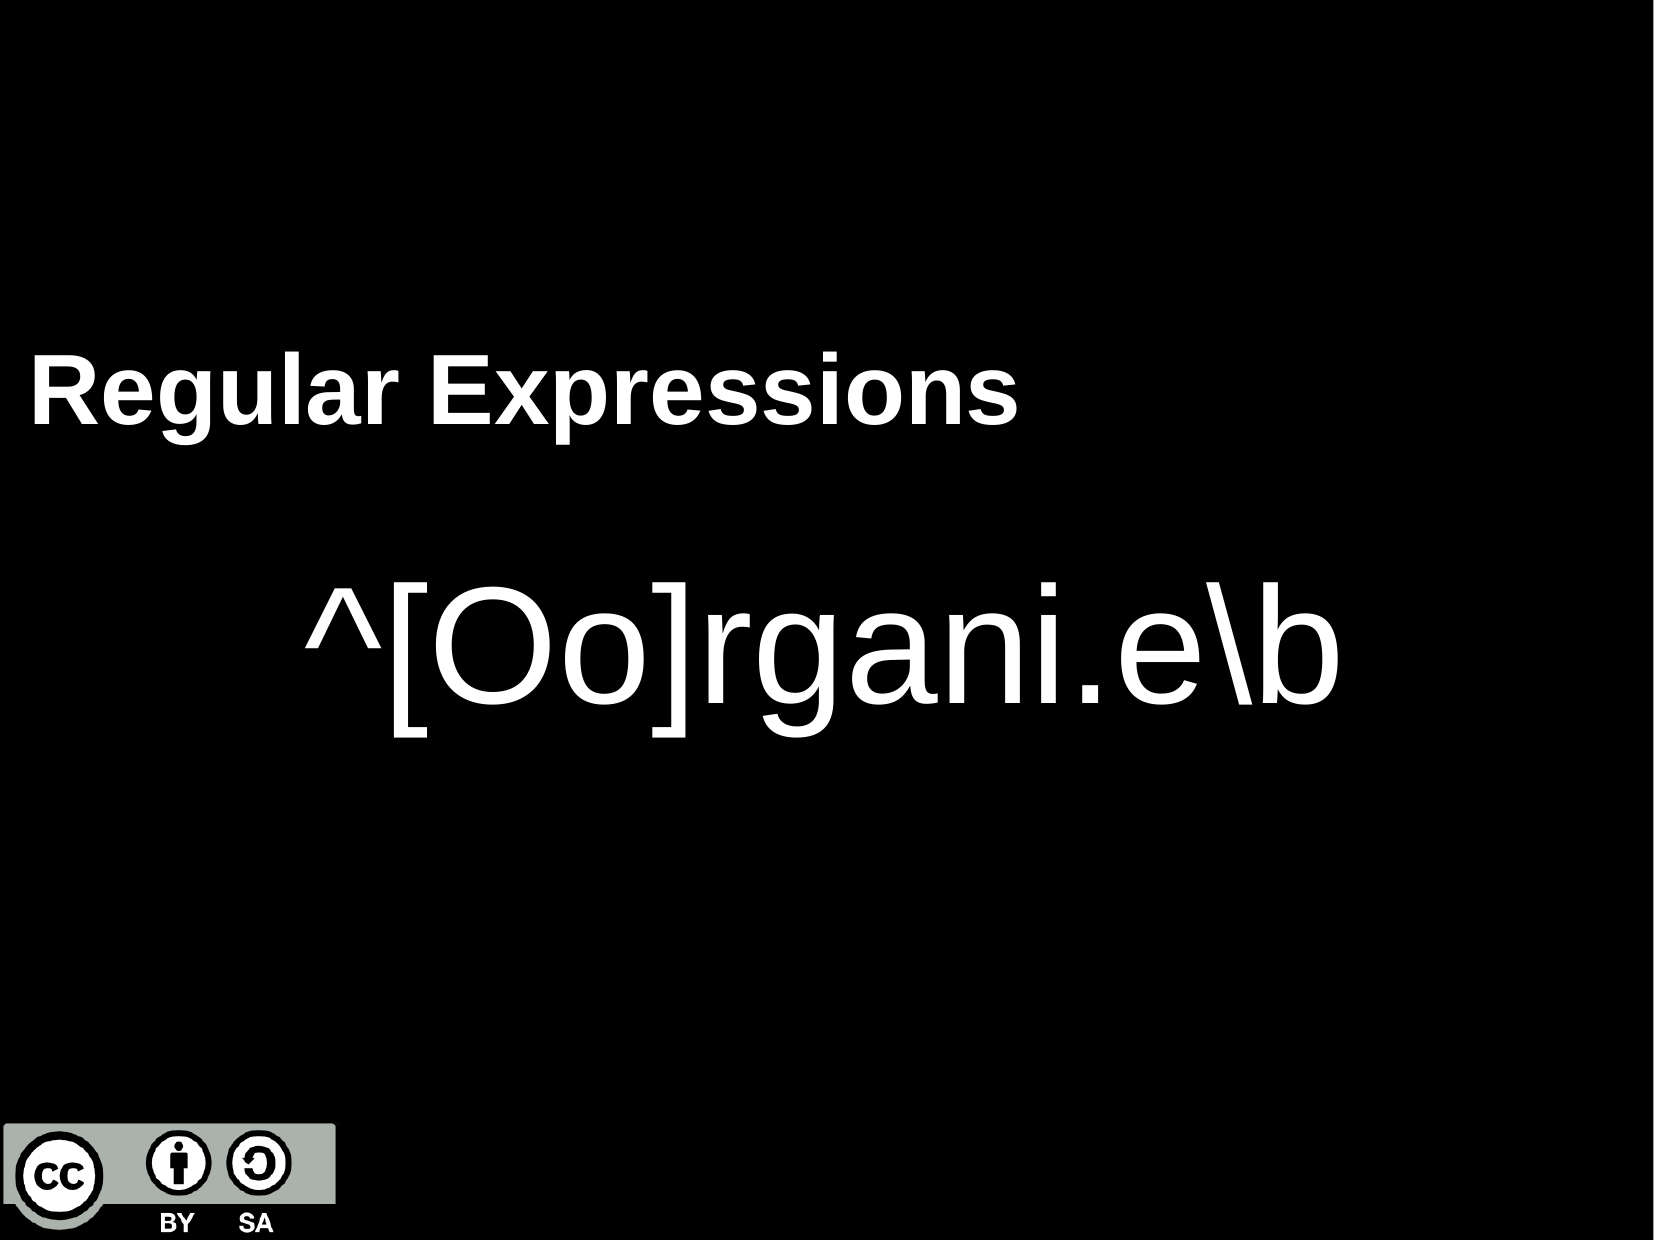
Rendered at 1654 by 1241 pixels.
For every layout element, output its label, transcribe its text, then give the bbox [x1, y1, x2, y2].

picture [0, 1120, 338, 1239]
text_box Regular Expressions ^[Oo]rgani.e\b [28, 333, 1623, 740]
